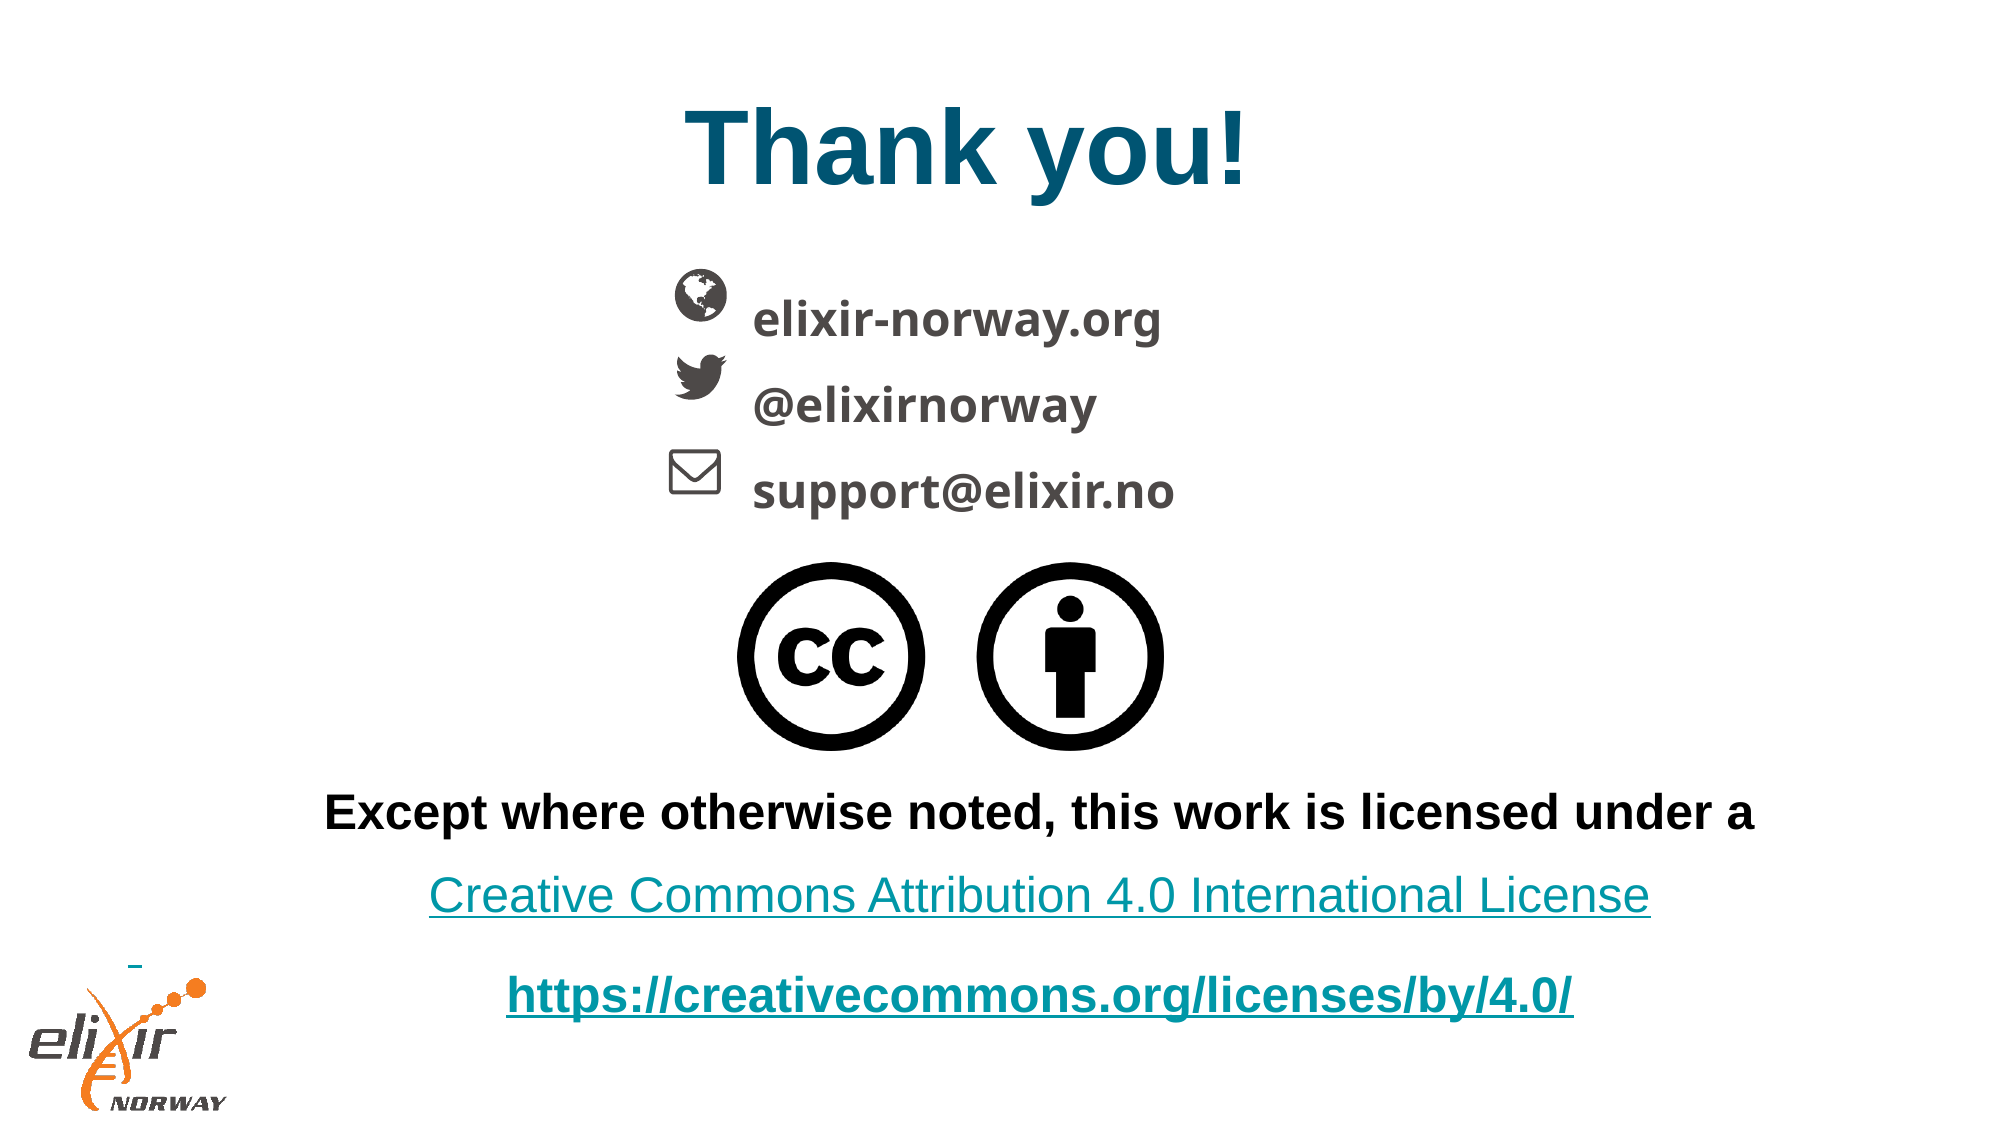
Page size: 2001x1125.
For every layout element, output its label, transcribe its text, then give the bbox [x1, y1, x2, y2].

picture [29, 978, 227, 1111]
picture [737, 562, 1164, 751]
text_box [668, 449, 721, 495]
title Thank you! [76, 78, 1860, 224]
text_box [674, 268, 727, 322]
text_box [674, 354, 727, 400]
text_box elixir-norway.org @elixirnorway support@elixir.no [737, 252, 1517, 511]
text_box Except where otherwise noted, this work is licensed under a Creative Commons Attribution 4.0 International License https://creativecommons.org/licenses/by/4.0/ [108, 767, 1972, 1051]
